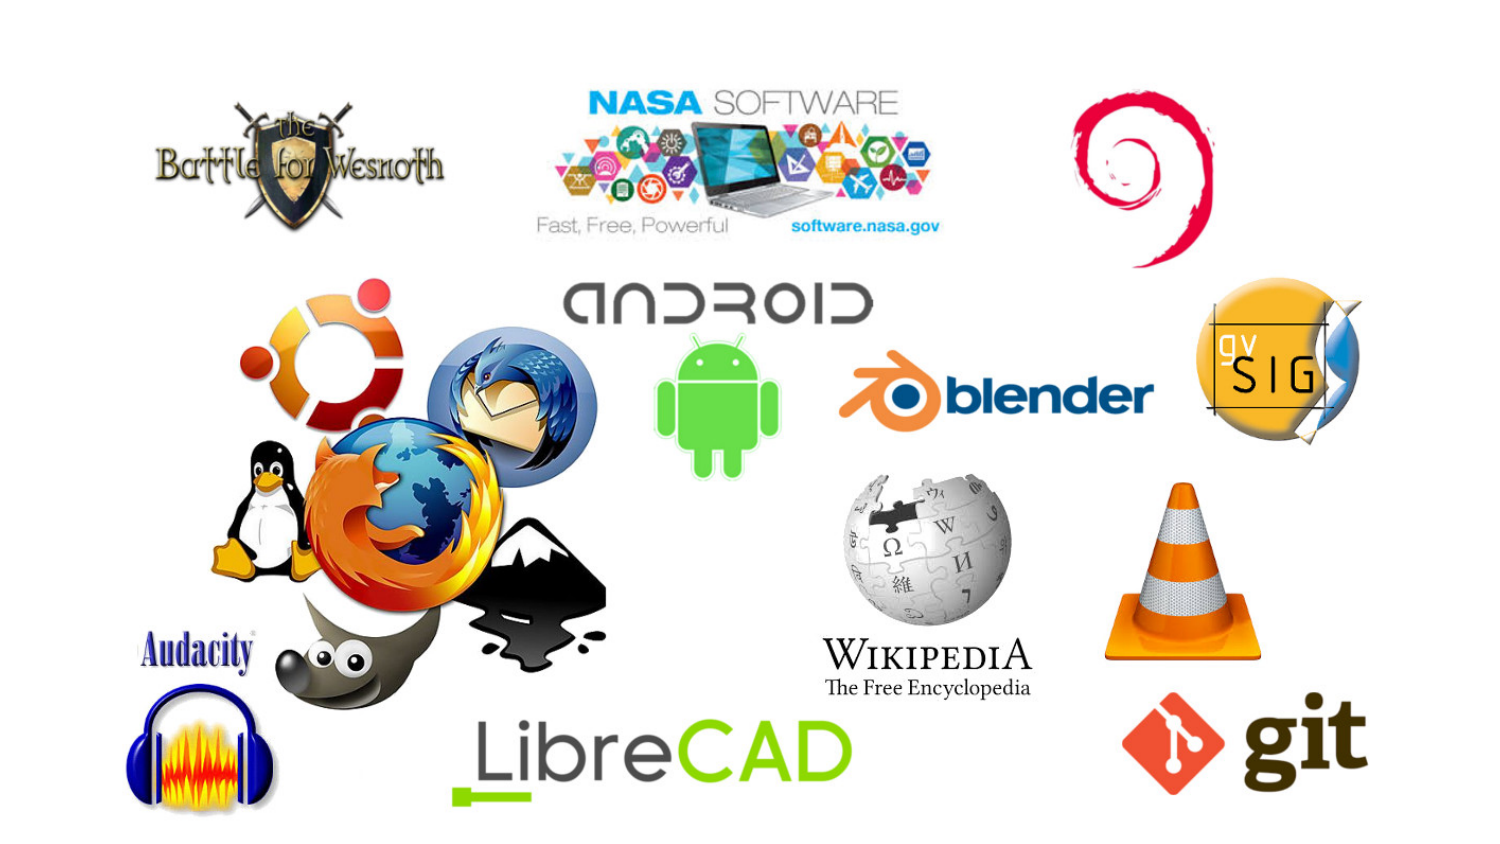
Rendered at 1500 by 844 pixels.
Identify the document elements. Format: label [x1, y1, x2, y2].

picture [114, 15, 1386, 829]
